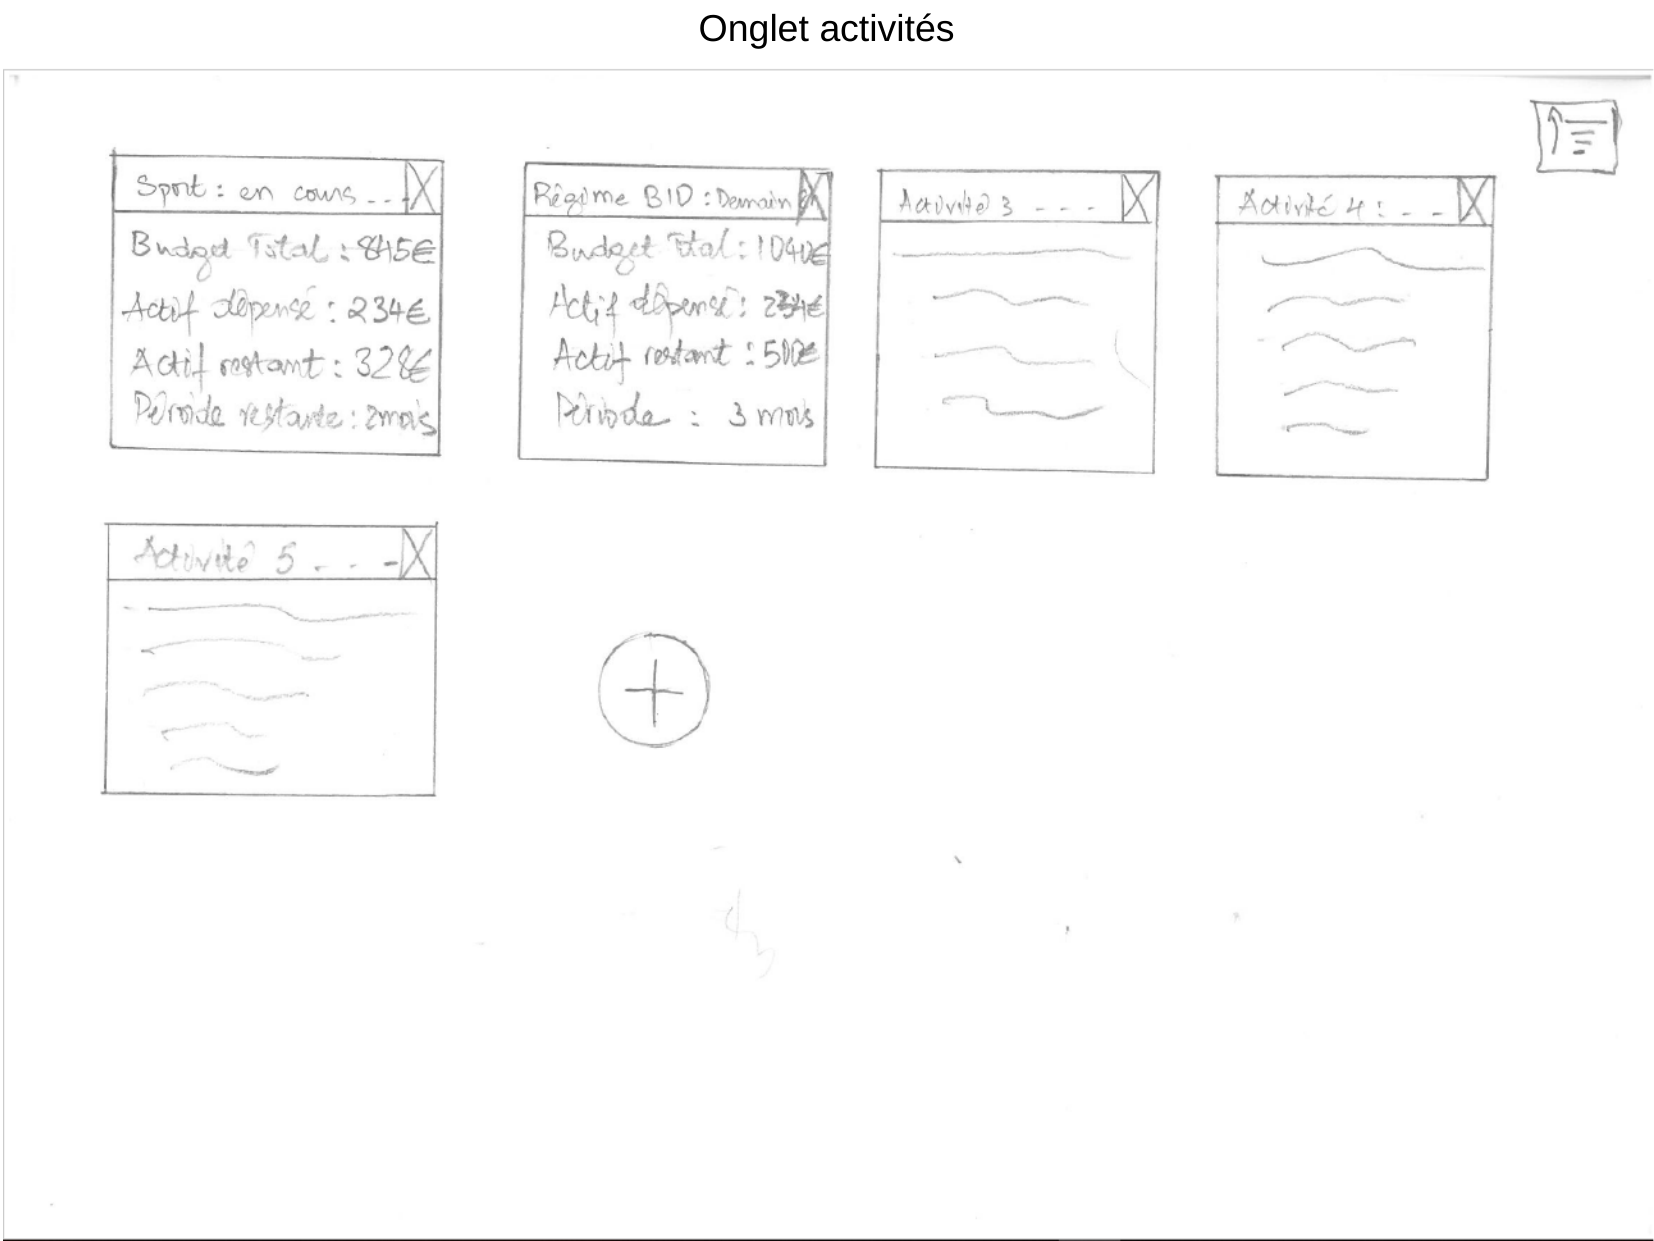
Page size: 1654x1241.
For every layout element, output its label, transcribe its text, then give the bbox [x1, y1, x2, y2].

text_box Onglet activités [0, 0, 1654, 57]
picture [3, 68, 1654, 1241]
